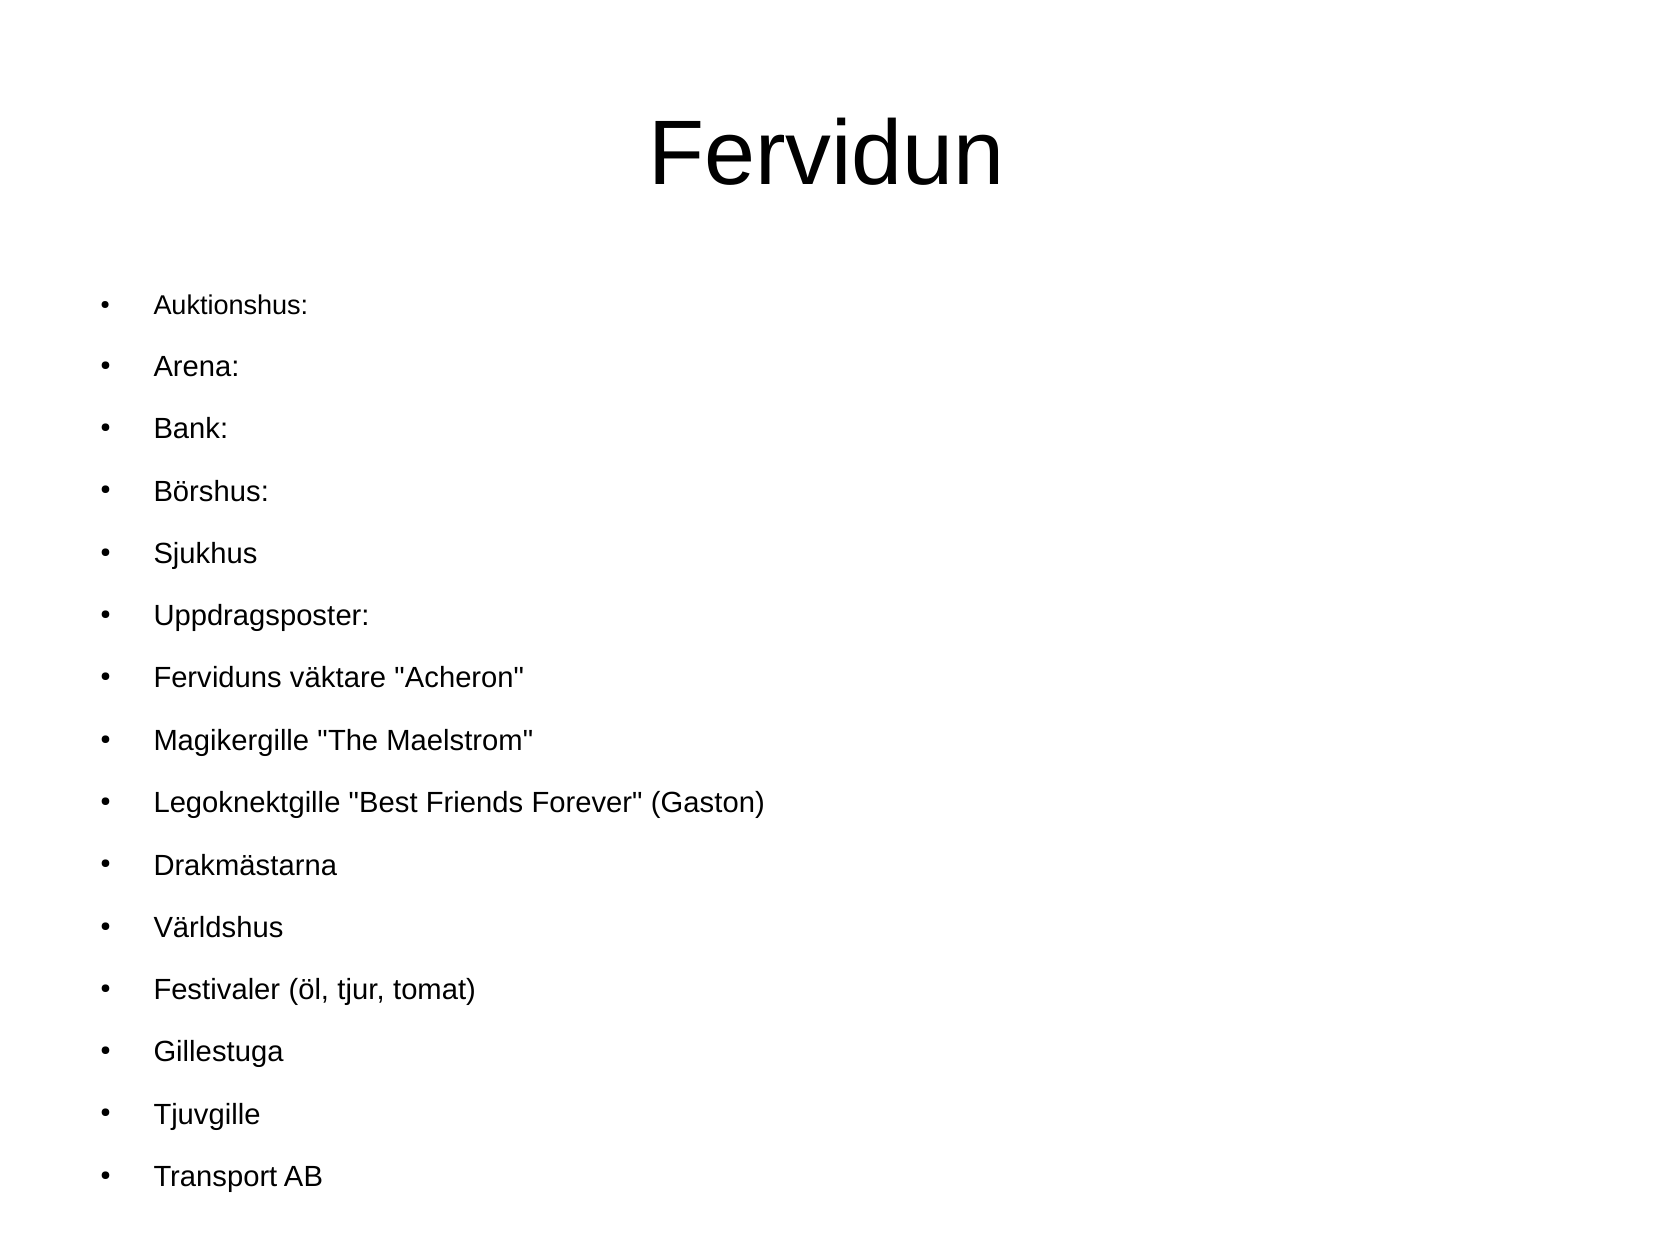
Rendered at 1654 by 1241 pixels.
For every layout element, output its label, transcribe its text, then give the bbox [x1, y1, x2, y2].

title Fervidun [82, 49, 1571, 257]
list Auktionshus: Arena: Bank: Börshus: Sjukhus Uppdragsposter: Ferviduns väktare "Acheron" Magikergille "The Maelstrom" Legoknektgille "Best Friends Forever" (Gaston) Drakmästarna Världshus Festivaler (öl, tjur, tomat) Gillestuga Tjuvgille Transport AB [82, 290, 1571, 1193]
